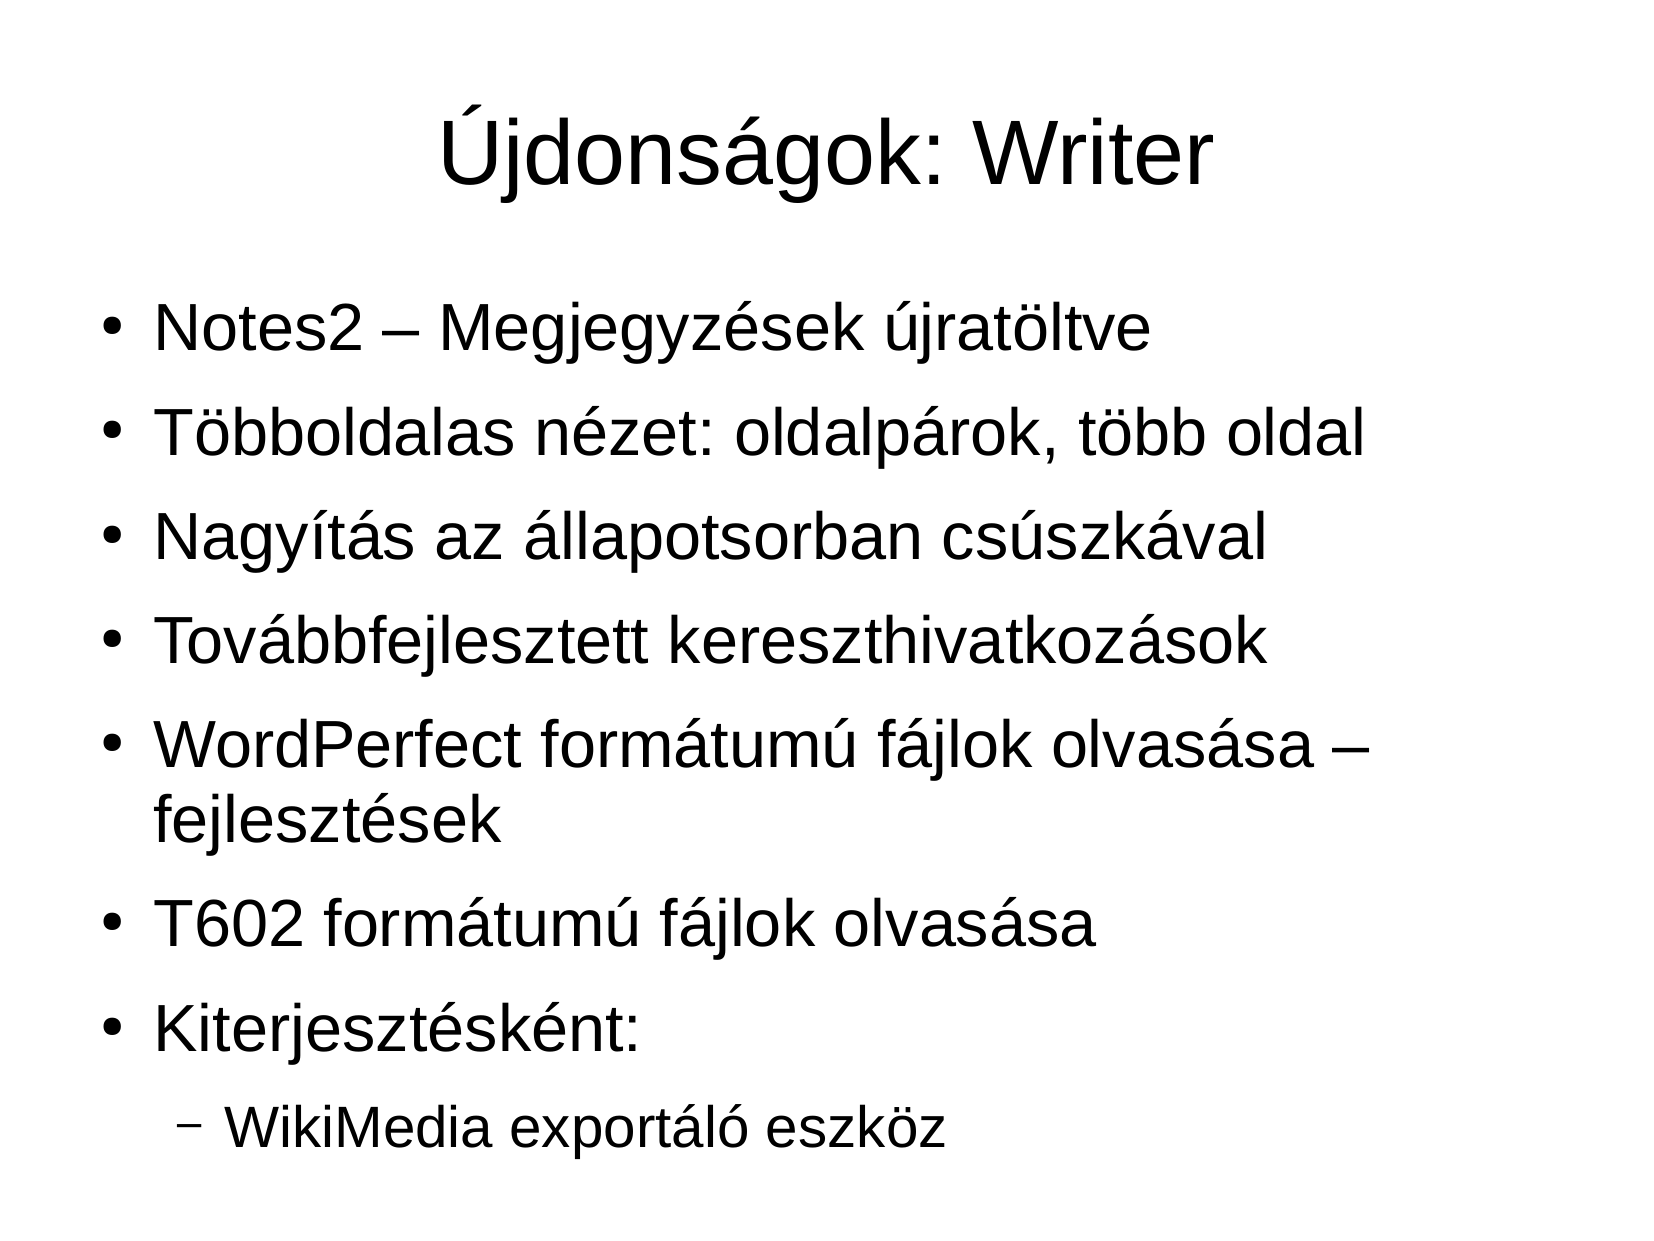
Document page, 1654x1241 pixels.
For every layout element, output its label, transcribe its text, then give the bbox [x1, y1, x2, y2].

title Újdonságok: Writer [82, 49, 1571, 257]
list Notes2 – Megjegyzések újratöltve Többoldalas nézet: oldalpárok, több oldal Nagyítás az állapotsorban csúszkával Továbbfejlesztett kereszthivatkozások WordPerfect formátumú fájlok olvasása – fejlesztések T602 formátumú fájlok olvasása Kiterjesztésként: WikiMedia exportáló eszköz [82, 290, 1571, 1161]
